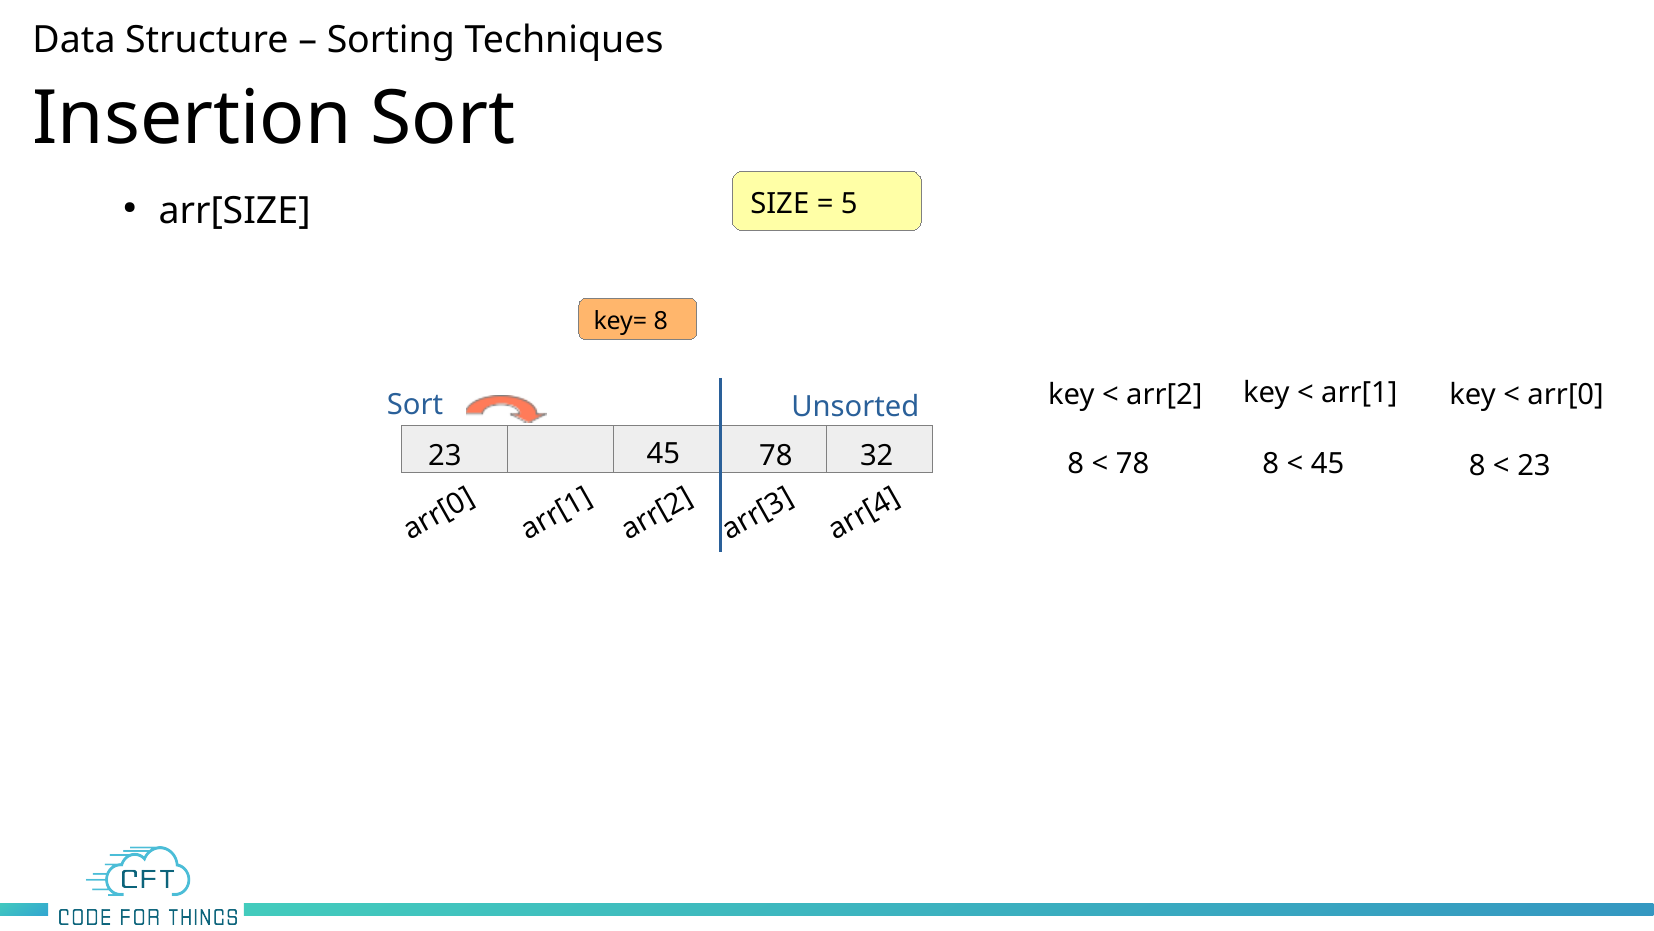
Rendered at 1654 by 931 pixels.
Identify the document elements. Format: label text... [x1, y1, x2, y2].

text_box arr[3] [696, 455, 839, 566]
text_box Unsorted [776, 377, 977, 437]
text_box arr[1] [495, 450, 632, 587]
text_box key < arr[1] [1228, 364, 1436, 414]
text_box [722, 425, 776, 473]
text_box 23 [413, 427, 481, 477]
text_box arr[SIZE] [108, 176, 353, 243]
text_box Sort [372, 375, 479, 425]
text_box 45 [631, 425, 718, 475]
title Data Structure – Sorting Techniques Insertion Sort [32, 12, 1184, 166]
text_box 32 [845, 437, 912, 477]
text_box key= 8 [578, 295, 698, 340]
text_box 8 < 78 [1045, 435, 1204, 485]
text_box [401, 425, 631, 473]
text_box arr[0] [377, 450, 519, 566]
text_box arr[4] [806, 450, 957, 587]
text_box 8 < 45 [1240, 435, 1399, 485]
text_box key < arr[0] [1434, 366, 1642, 416]
text_box [732, 171, 922, 231]
picture [466, 395, 547, 423]
text_box arr[2] [722, 475, 733, 499]
text_box arr[2] [596, 467, 719, 566]
picture [59, 846, 237, 925]
text_box 8 < 23 [1446, 437, 1605, 487]
text_box 78 [744, 427, 812, 477]
text_box [812, 437, 845, 473]
text_box SIZE = 5 [735, 175, 916, 225]
text_box [912, 437, 933, 473]
text_box key < arr[2] [1033, 365, 1241, 415]
